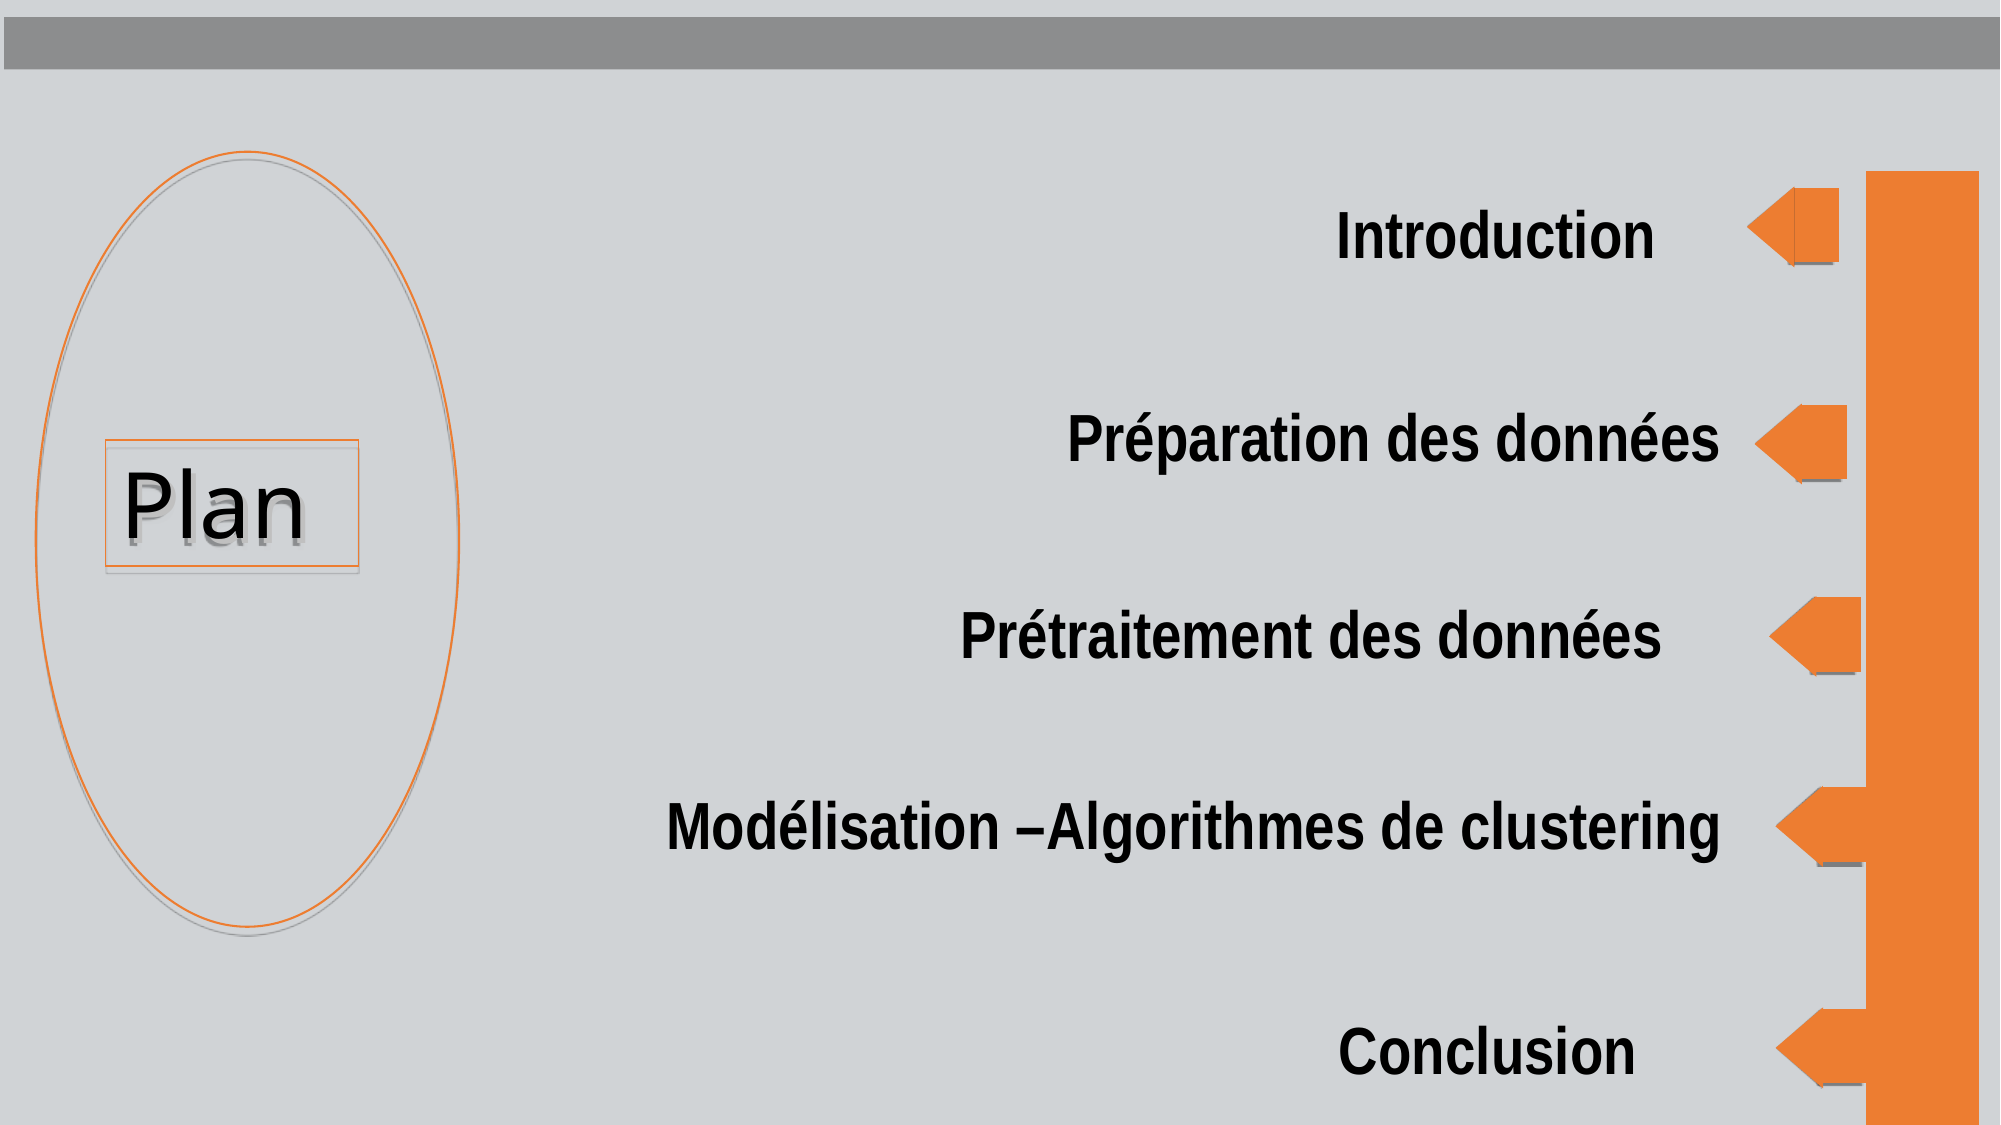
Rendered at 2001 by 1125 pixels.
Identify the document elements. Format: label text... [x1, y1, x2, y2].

text_box [1770, 598, 1860, 675]
text_box [1791, 405, 1845, 483]
text_box Conclusion [1323, 999, 1801, 1096]
text_box [1748, 188, 1838, 266]
text_box Modélisation –Algorithmes de clustering [605, 775, 1784, 872]
text_box Introduction [1321, 184, 1704, 281]
text_box [1784, 171, 1979, 1125]
text_box Prétraitement des données [945, 584, 1748, 681]
text_box Préparation des données [1052, 387, 1791, 484]
text_box [4, 17, 2000, 69]
text_box Plan [105, 439, 359, 567]
